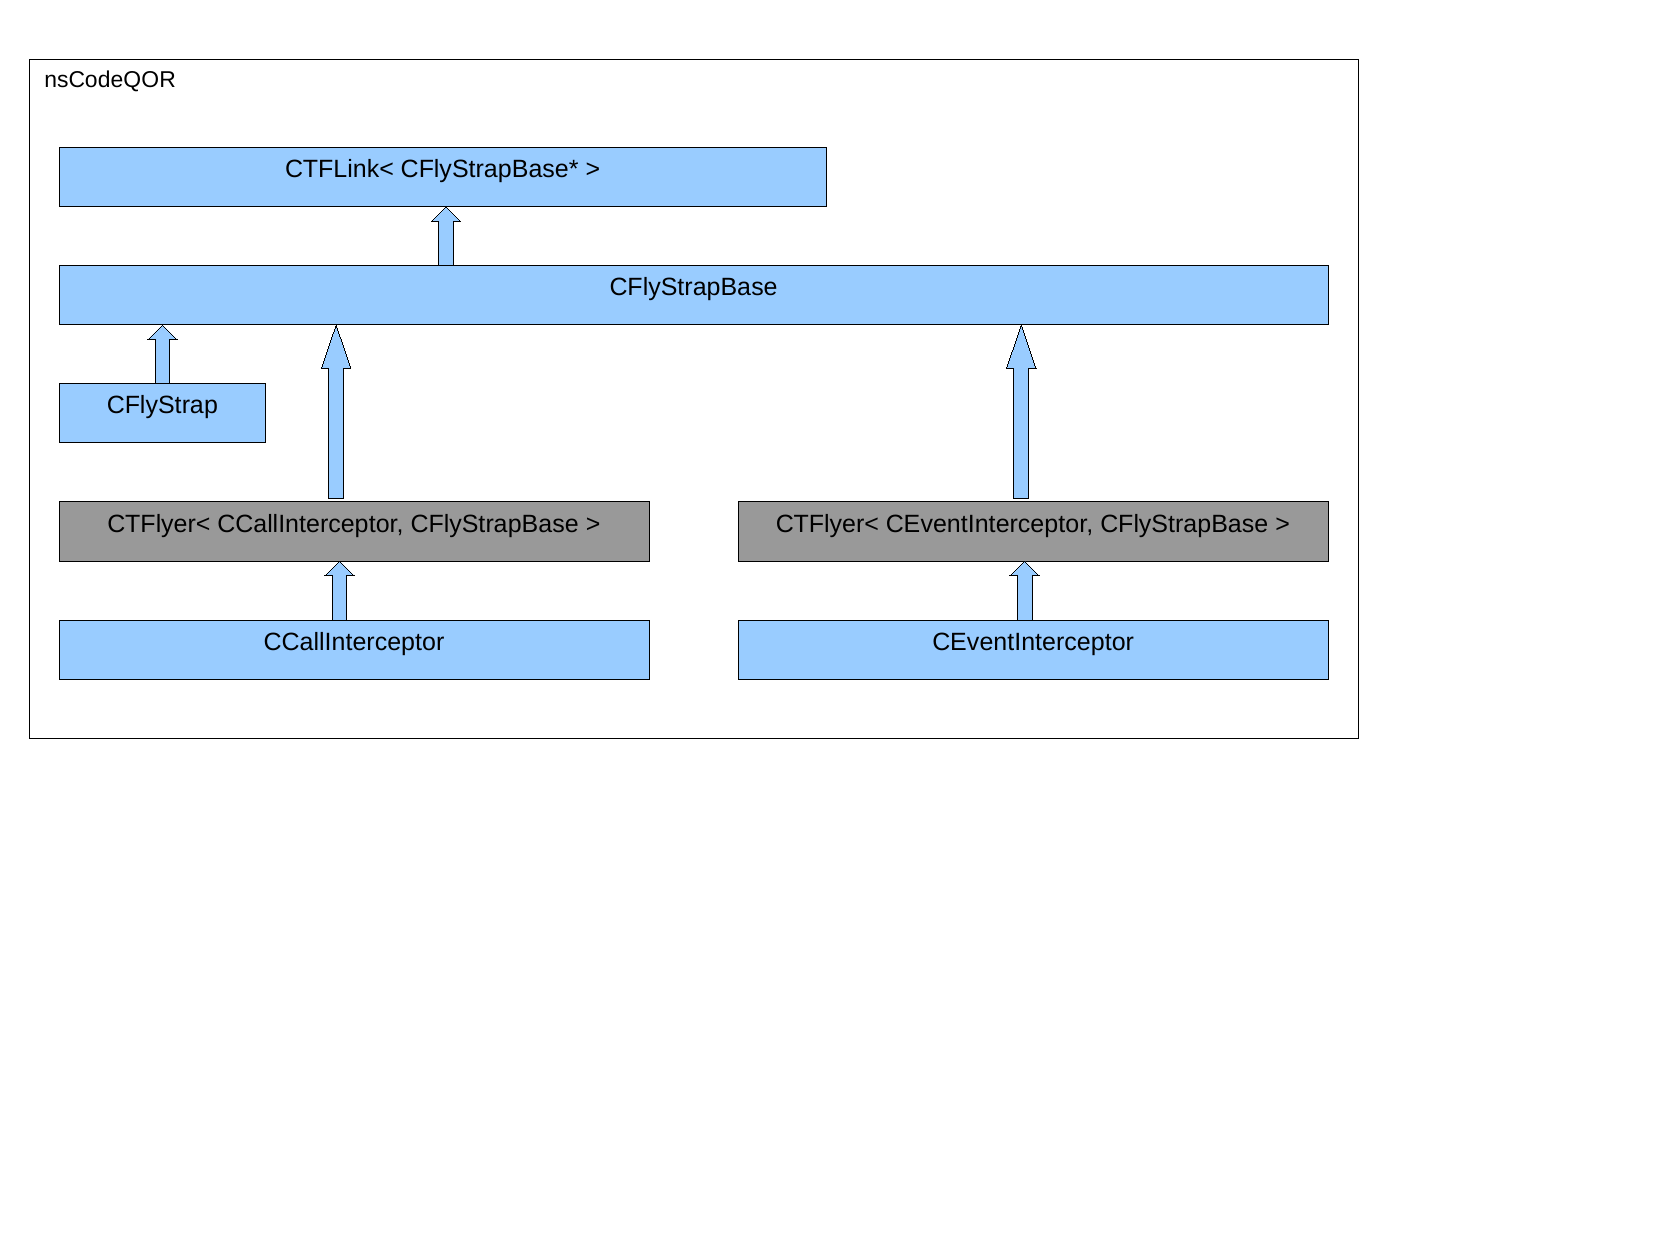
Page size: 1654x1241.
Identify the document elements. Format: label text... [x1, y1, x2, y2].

text_box [1006, 324, 1037, 499]
text_box CTFlyer< CEventInterceptor, CFlyStrapBase > [738, 501, 1329, 562]
text_box CEventInterceptor [738, 620, 1329, 680]
text_box CTFlyer< CCallInterceptor, CFlyStrapBase > [59, 501, 650, 562]
text_box CCallInterceptor [59, 620, 650, 680]
text_box [431, 206, 461, 266]
text_box nsCodeQOR [29, 59, 1359, 739]
text_box CTFLink< CFlyStrapBase* > [59, 147, 827, 207]
text_box [1009, 561, 1040, 621]
text_box [321, 324, 351, 499]
text_box [147, 324, 178, 383]
text_box [324, 562, 355, 621]
text_box CFlyStrap [59, 383, 266, 443]
text_box CFlyStrapBase [59, 265, 1329, 325]
